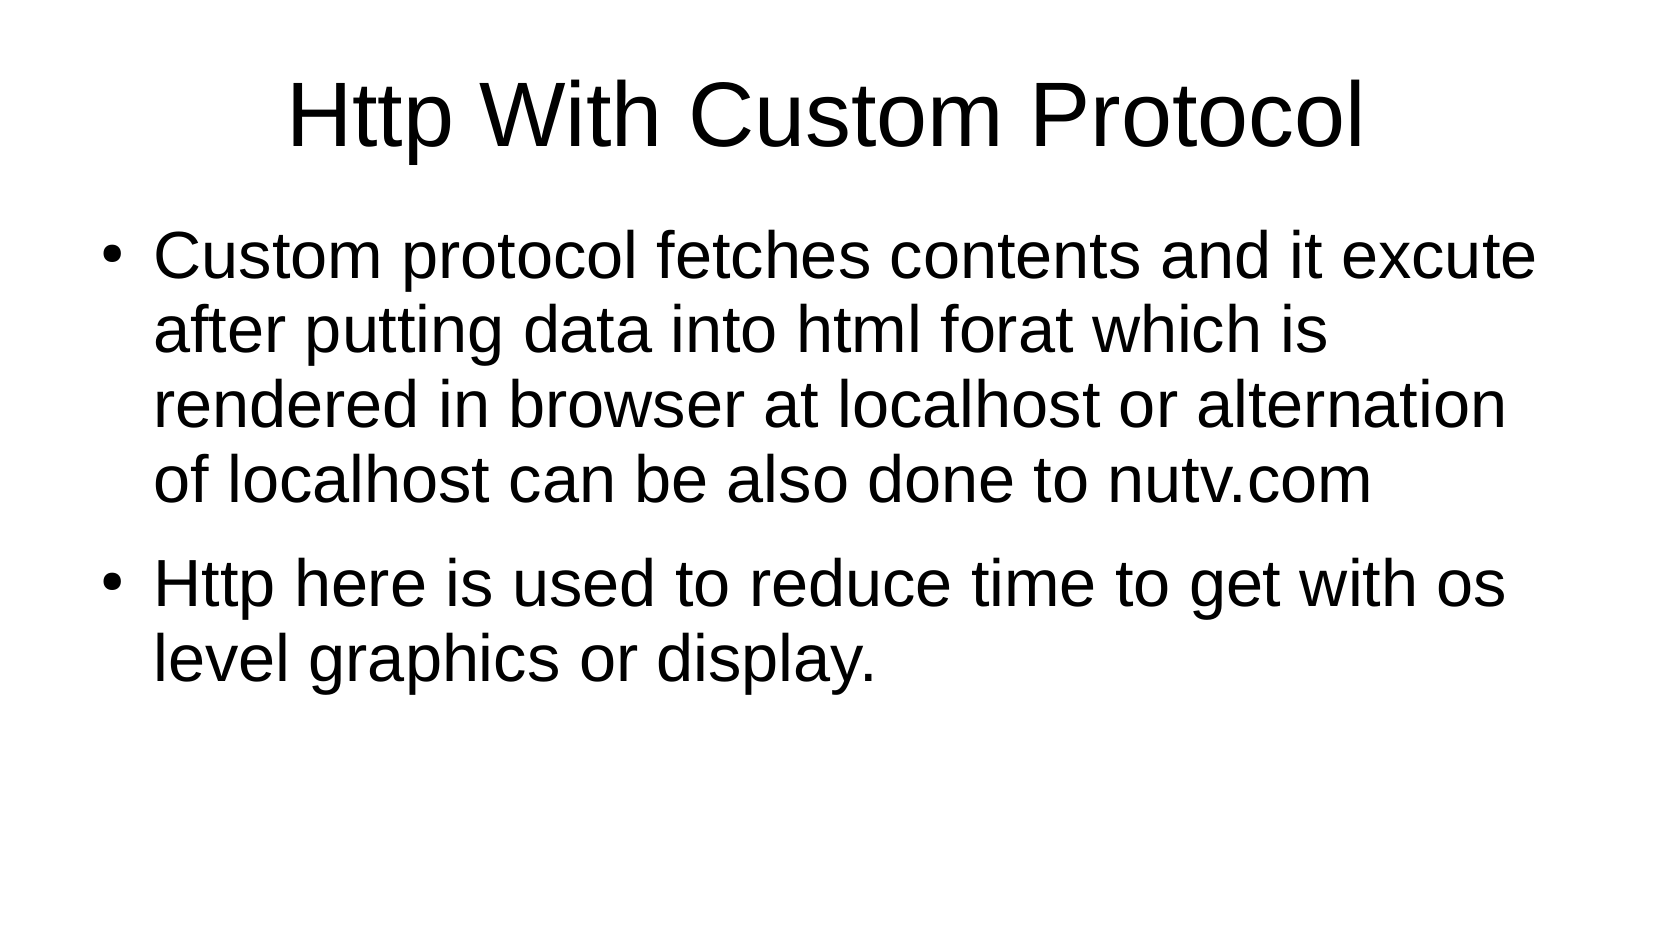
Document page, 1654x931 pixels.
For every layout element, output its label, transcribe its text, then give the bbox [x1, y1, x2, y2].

title Http With Custom Protocol [82, 37, 1571, 193]
list Custom protocol fetches contents and it excute after putting data into html forat which is rendered in browser at localhost or alternation of localhost can be also done to nutv.com Http here is used to reduce time to get with os level graphics or display. [82, 217, 1571, 758]
